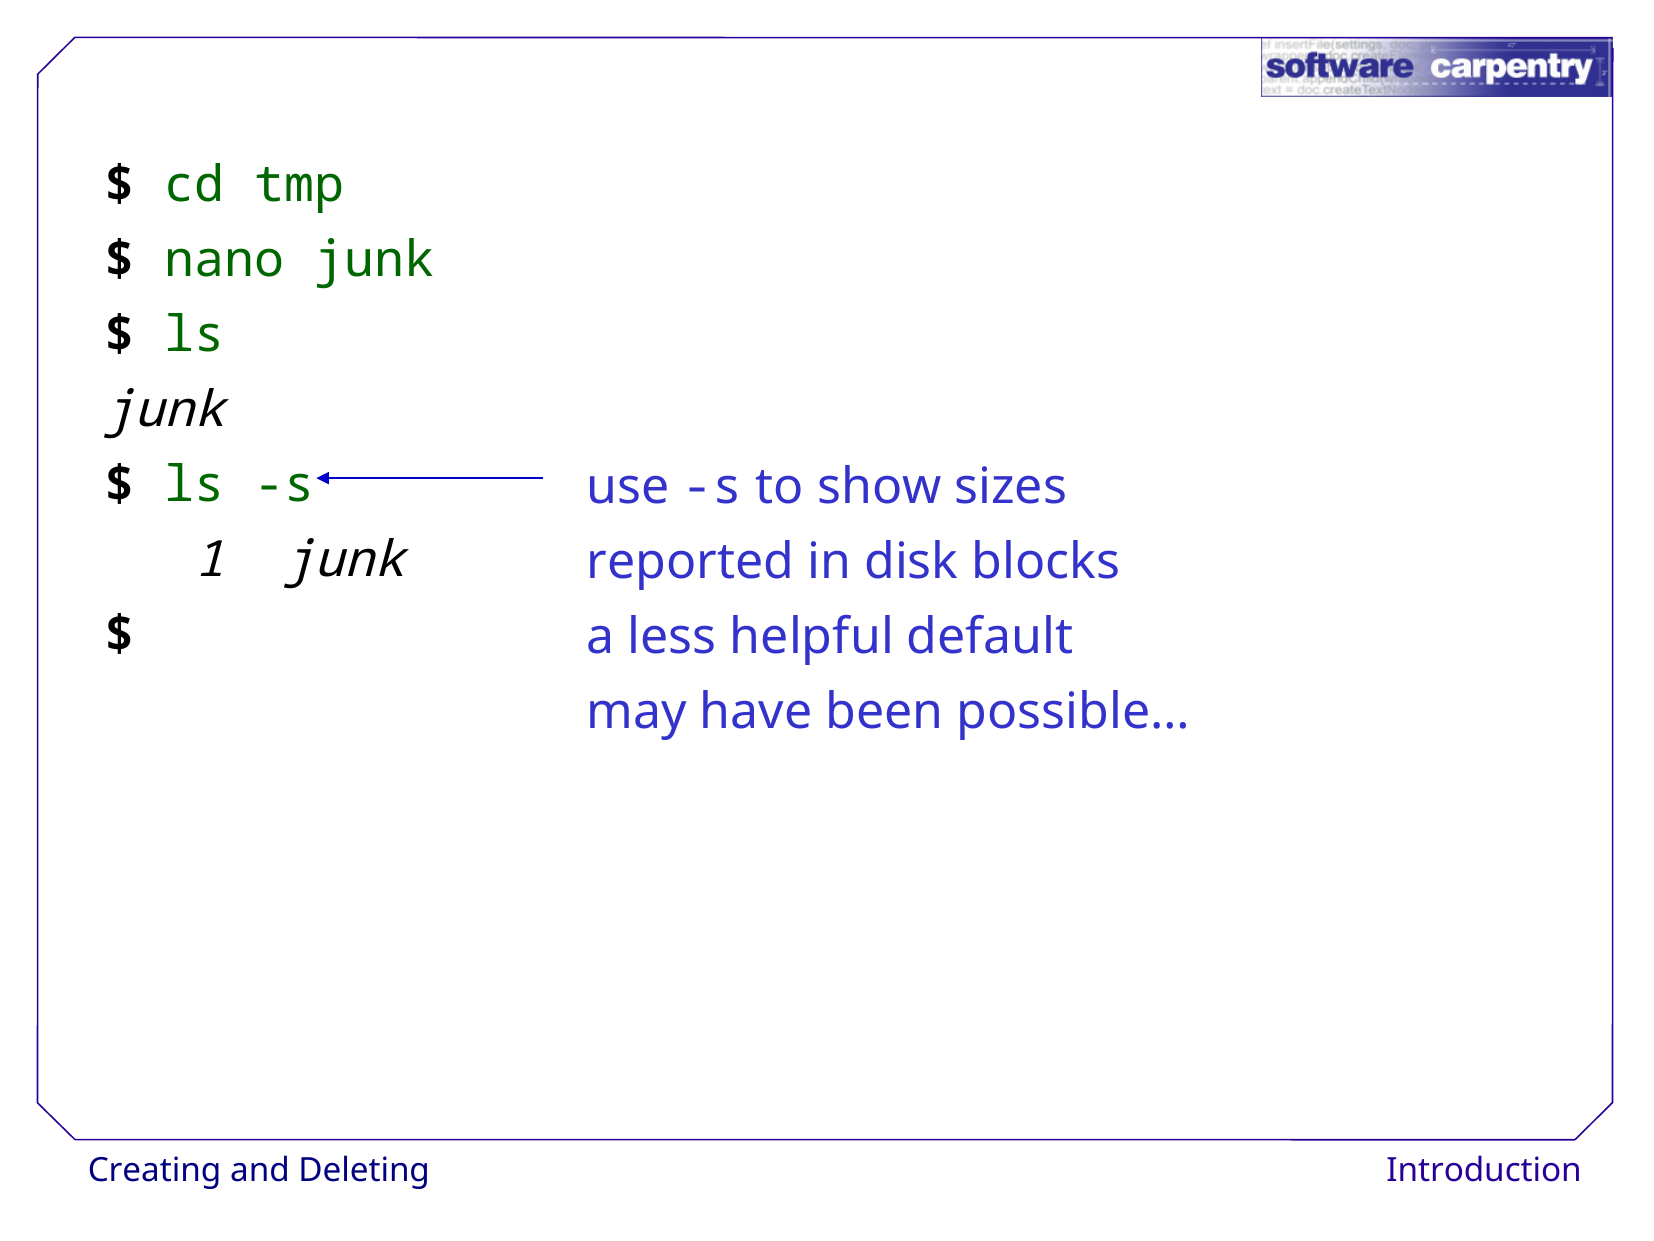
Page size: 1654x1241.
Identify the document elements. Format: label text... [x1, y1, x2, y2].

text_box $ cd tmp $ nano junk $ ls junk $ ls -s 1 junk $ [89, 128, 1512, 1037]
text_box use -s to show sizes reported in disk blocks a less helpful default may have been possible… [571, 430, 1215, 781]
picture [1261, 39, 1613, 97]
